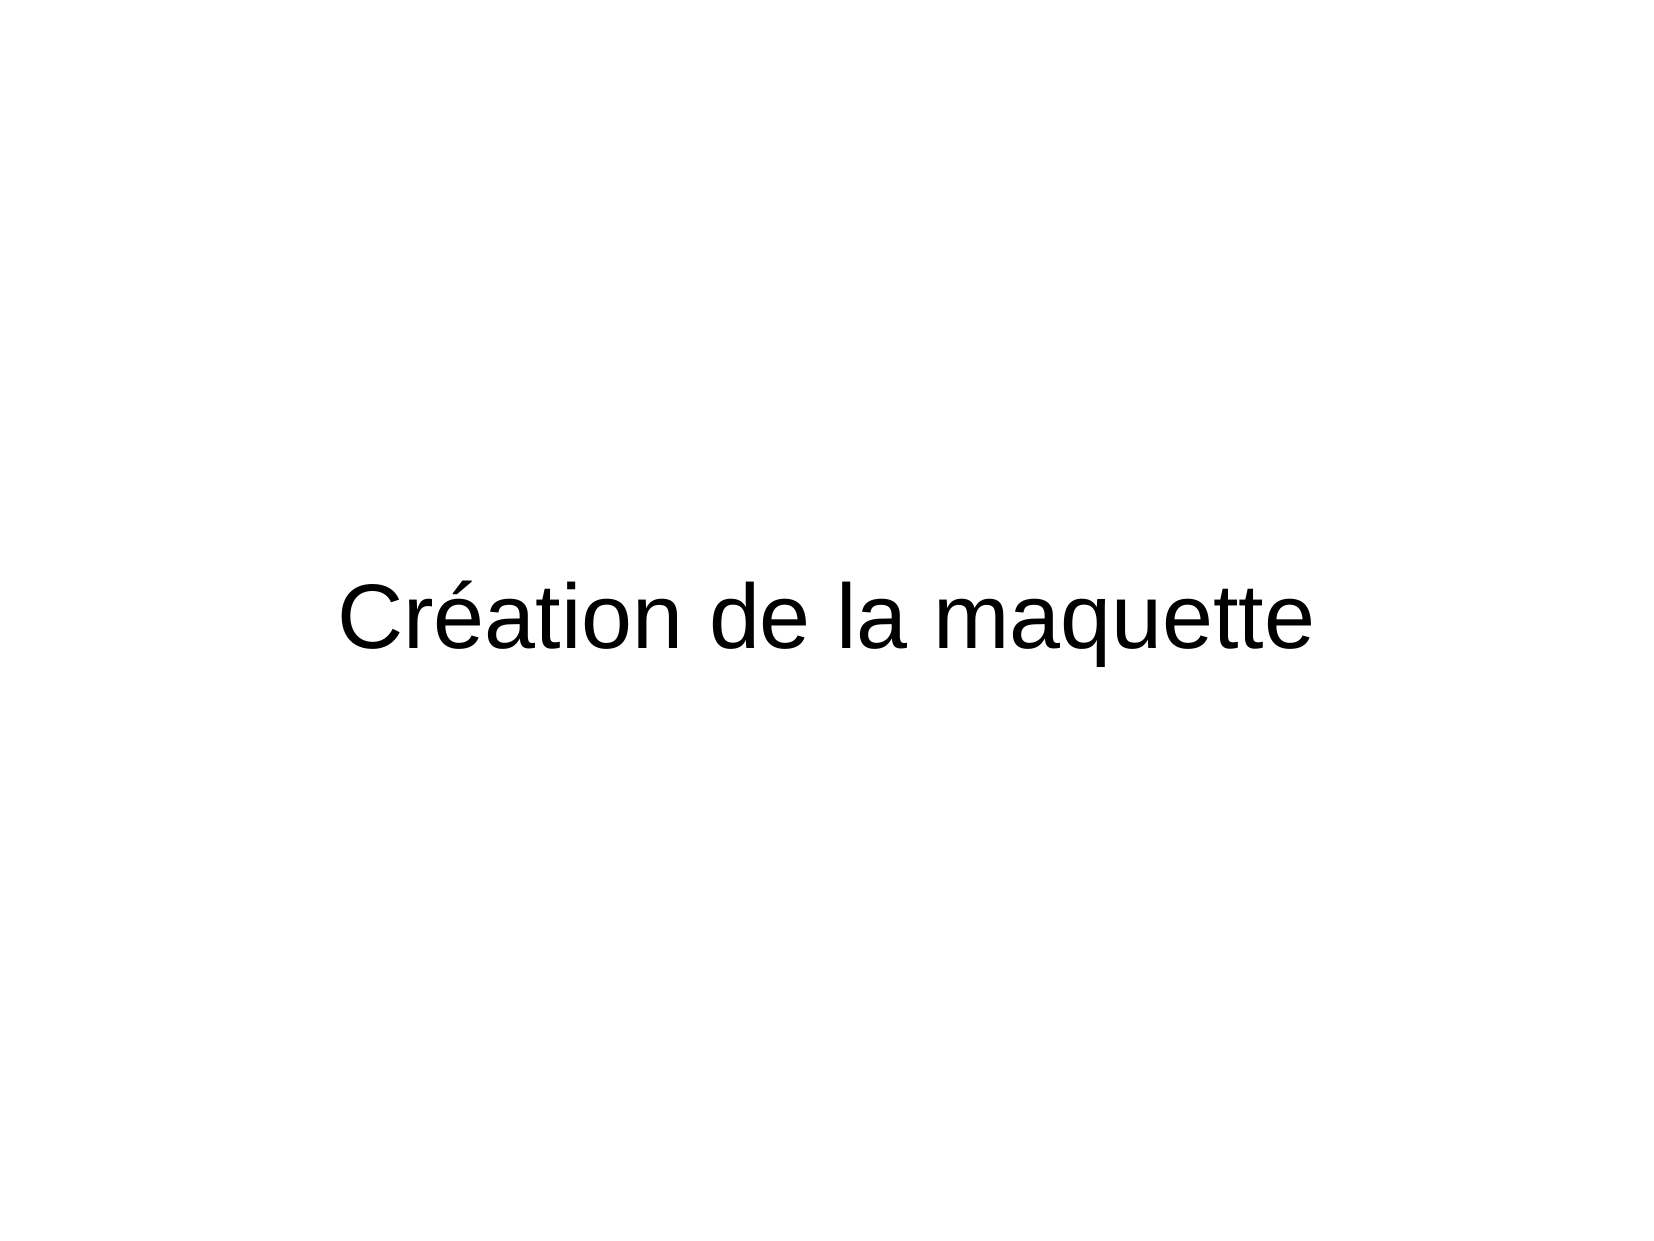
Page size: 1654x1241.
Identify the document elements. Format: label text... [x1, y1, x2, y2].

title Création de la maquette [82, 513, 1571, 721]
